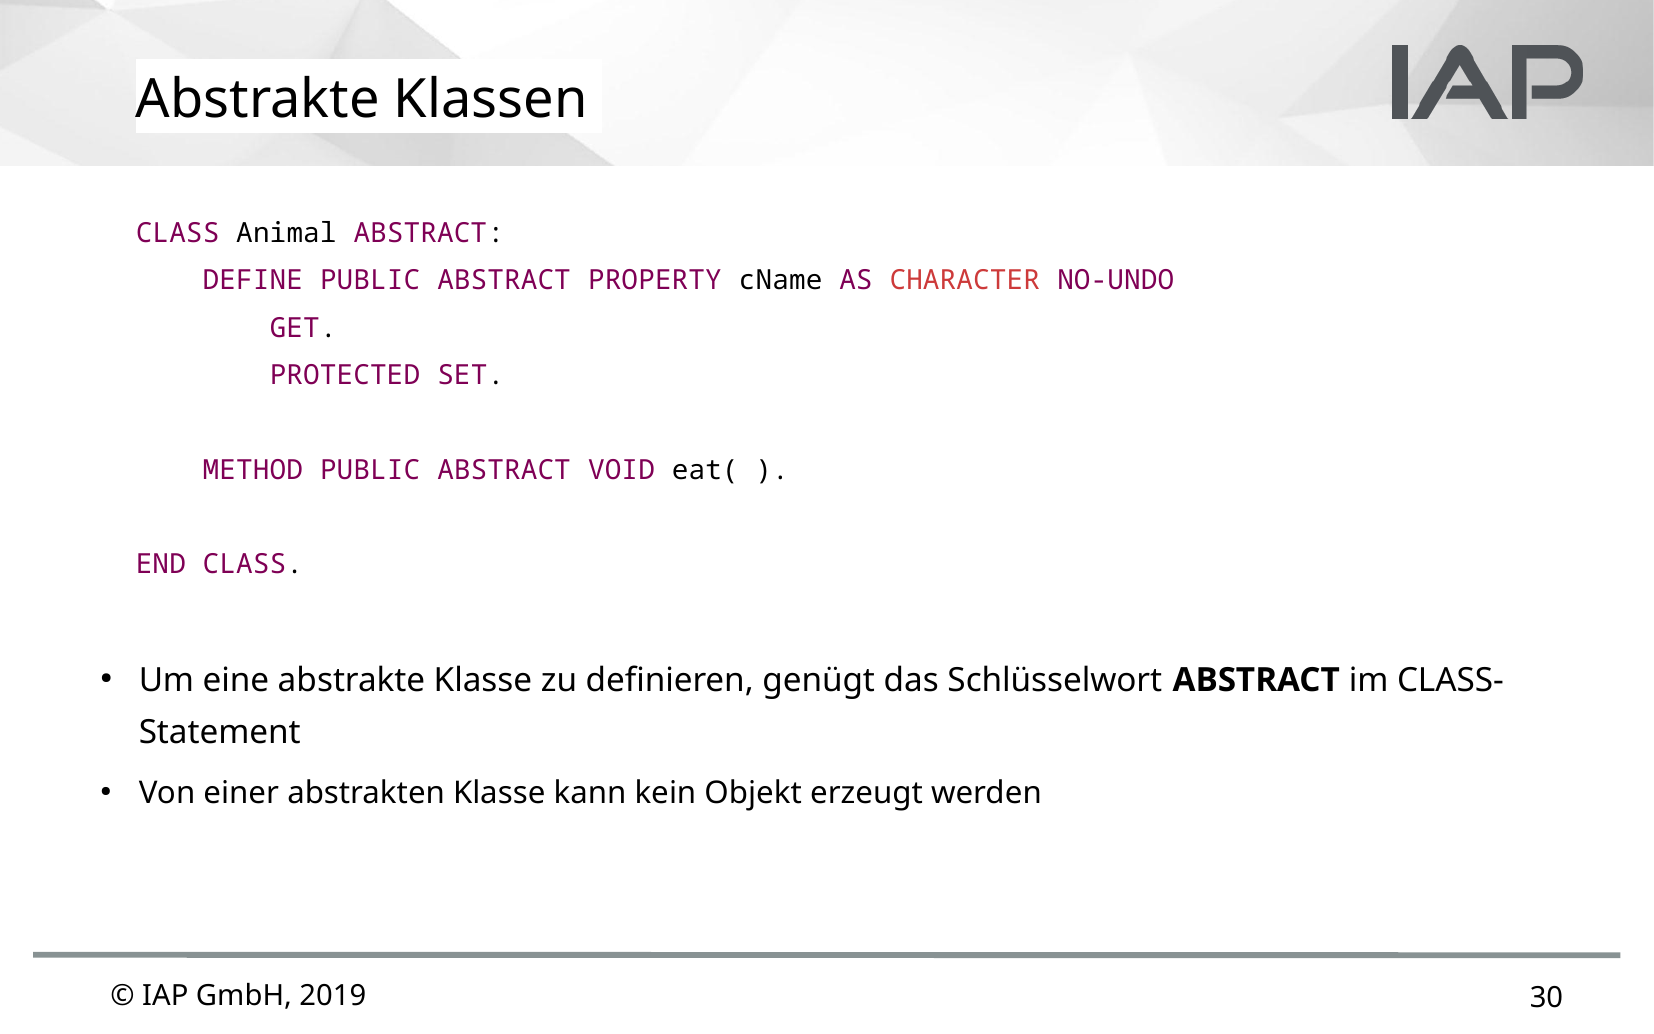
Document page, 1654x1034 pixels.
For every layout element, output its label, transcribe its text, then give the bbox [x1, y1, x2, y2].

list CLASS Animal ABSTRACT: DEFINE PUBLIC ABSTRACT PROPERTY cName AS CHARACTER NO-UNDO GET. PROTECTED SET. METHOD PUBLIC ABSTRACT VOID eat( ). END CLASS. [135, 212, 1624, 583]
picture [0, 0, 1654, 166]
list Um eine abstrakte Klasse zu definieren, genügt das Schlüsselwort ABSTRACT im CLASS-Statement Von einer abstrakten Klasse kann kein Objekt erzeugt werden [82, 649, 1630, 910]
title Abstrakte Klassen [135, 41, 1264, 152]
